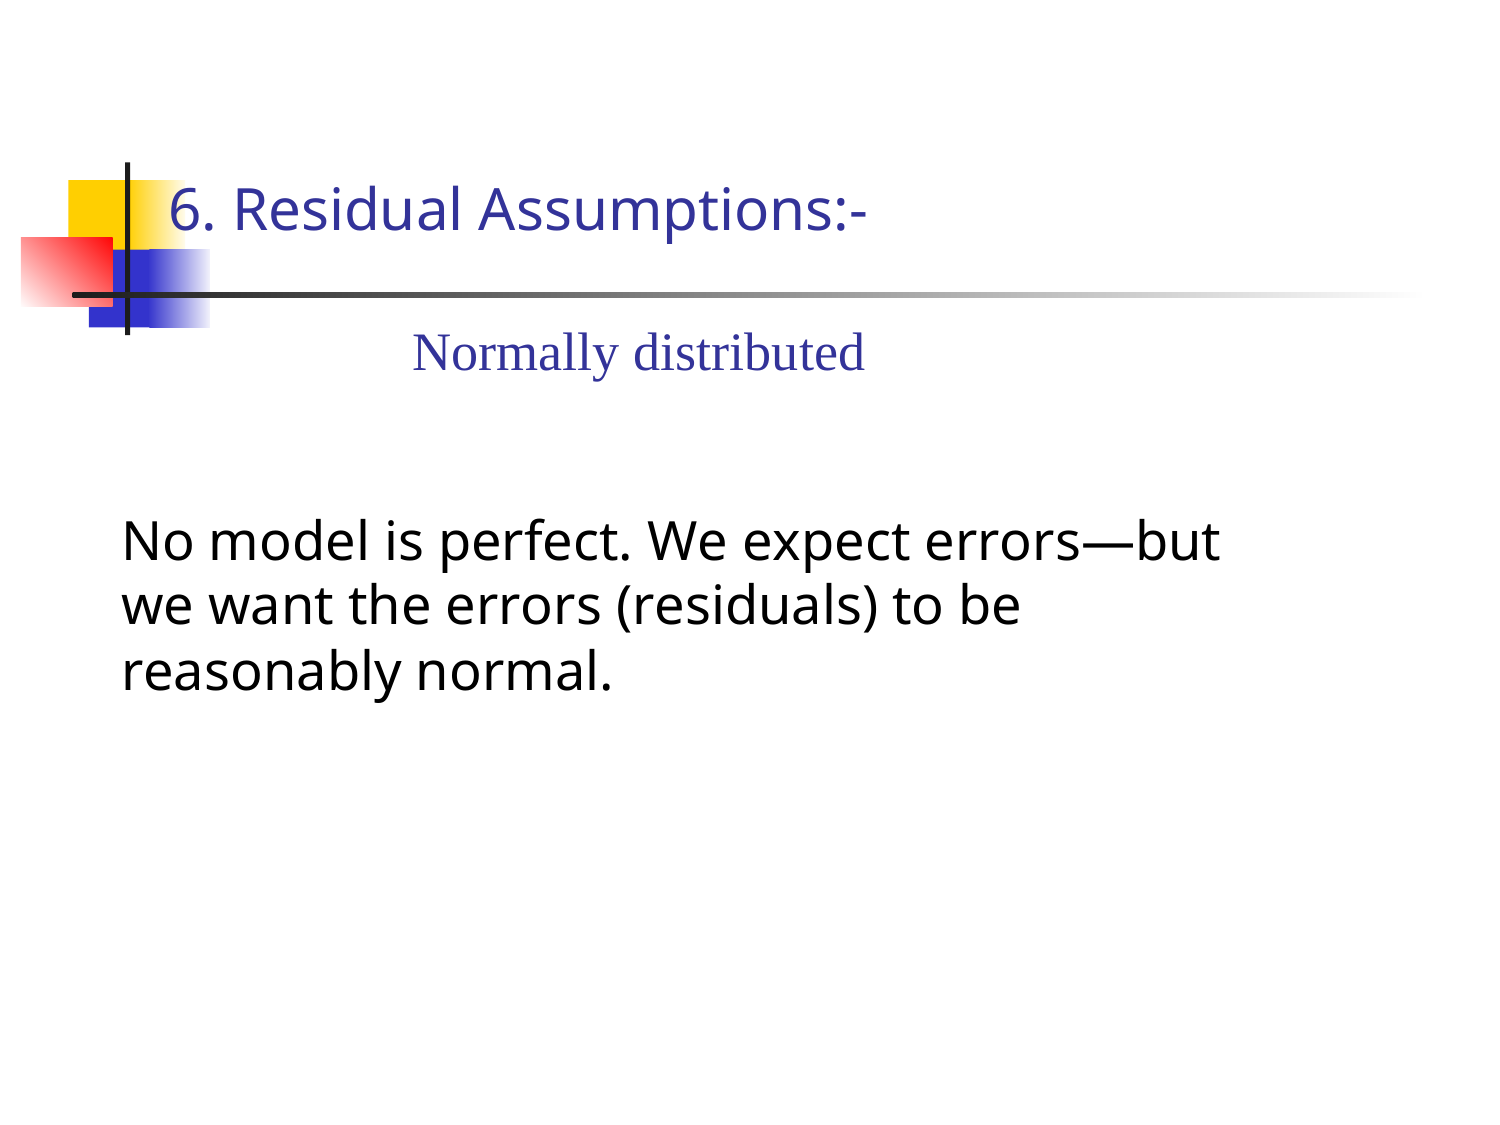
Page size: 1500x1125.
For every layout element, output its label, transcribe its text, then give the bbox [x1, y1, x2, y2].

list No model is perfect. We expect errors—but we want the errors (residuals) to be reasonably normal. [106, 497, 1323, 786]
title 6. Residual Assumptions:- Normally distributed [153, 164, 1429, 390]
